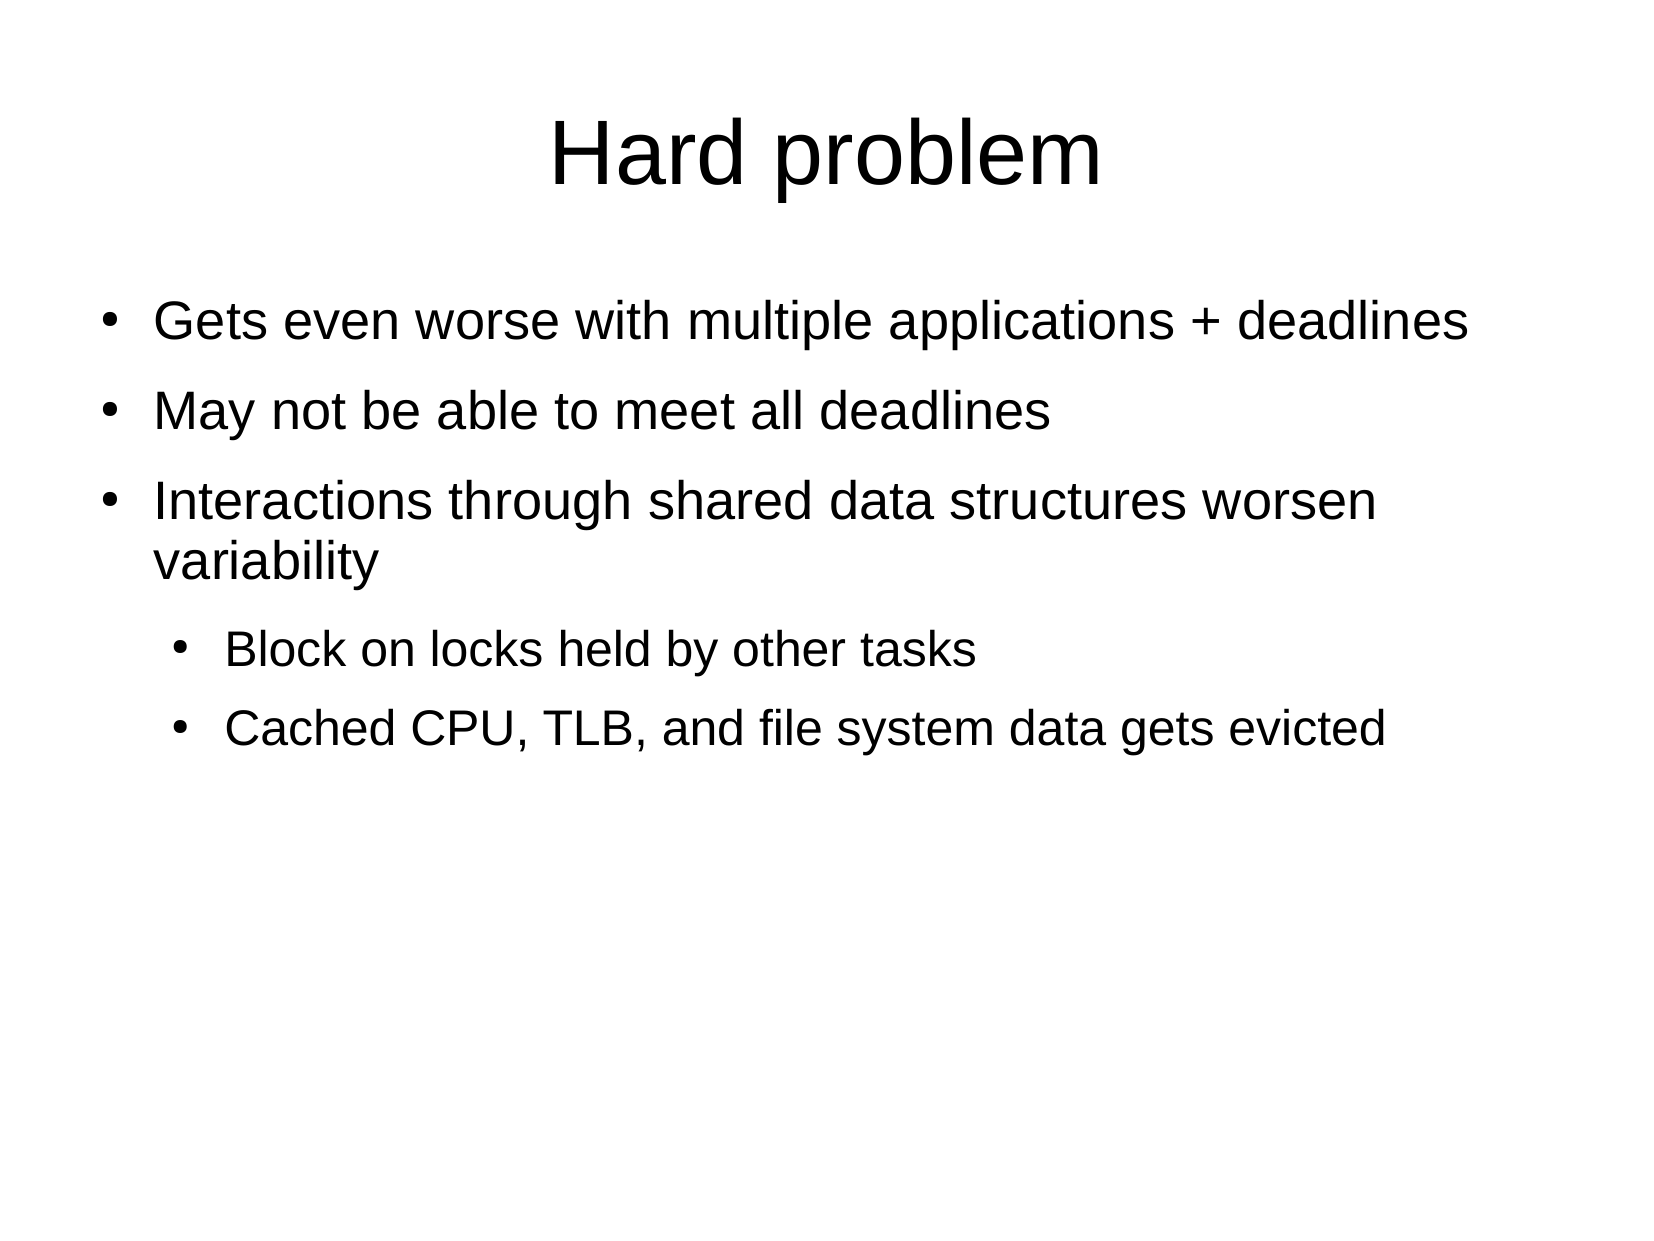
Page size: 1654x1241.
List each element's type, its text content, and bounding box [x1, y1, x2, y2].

title Hard problem [82, 49, 1571, 257]
list Gets even worse with multiple applications + deadlines May not be able to meet all deadlines Interactions through shared data structures worsen variability Block on locks held by other tasks Cached CPU, TLB, and file system data gets evicted [82, 290, 1571, 1010]
